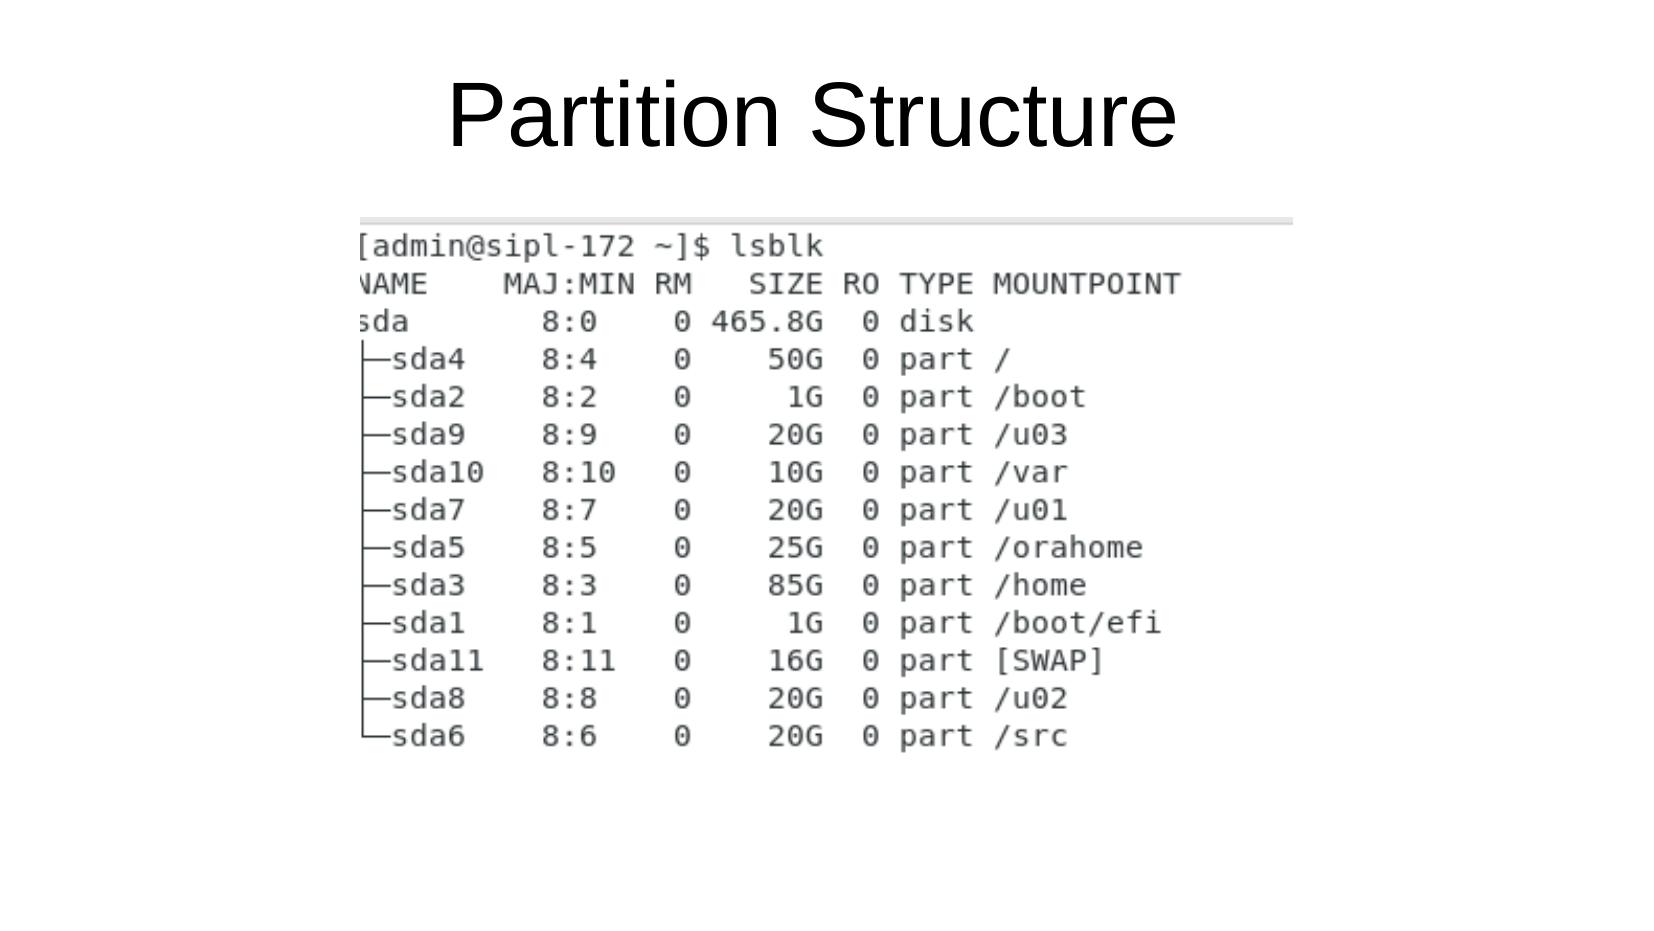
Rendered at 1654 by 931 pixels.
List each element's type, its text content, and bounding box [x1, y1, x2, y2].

title Partition Structure [82, 37, 1571, 193]
picture [360, 217, 1293, 758]
